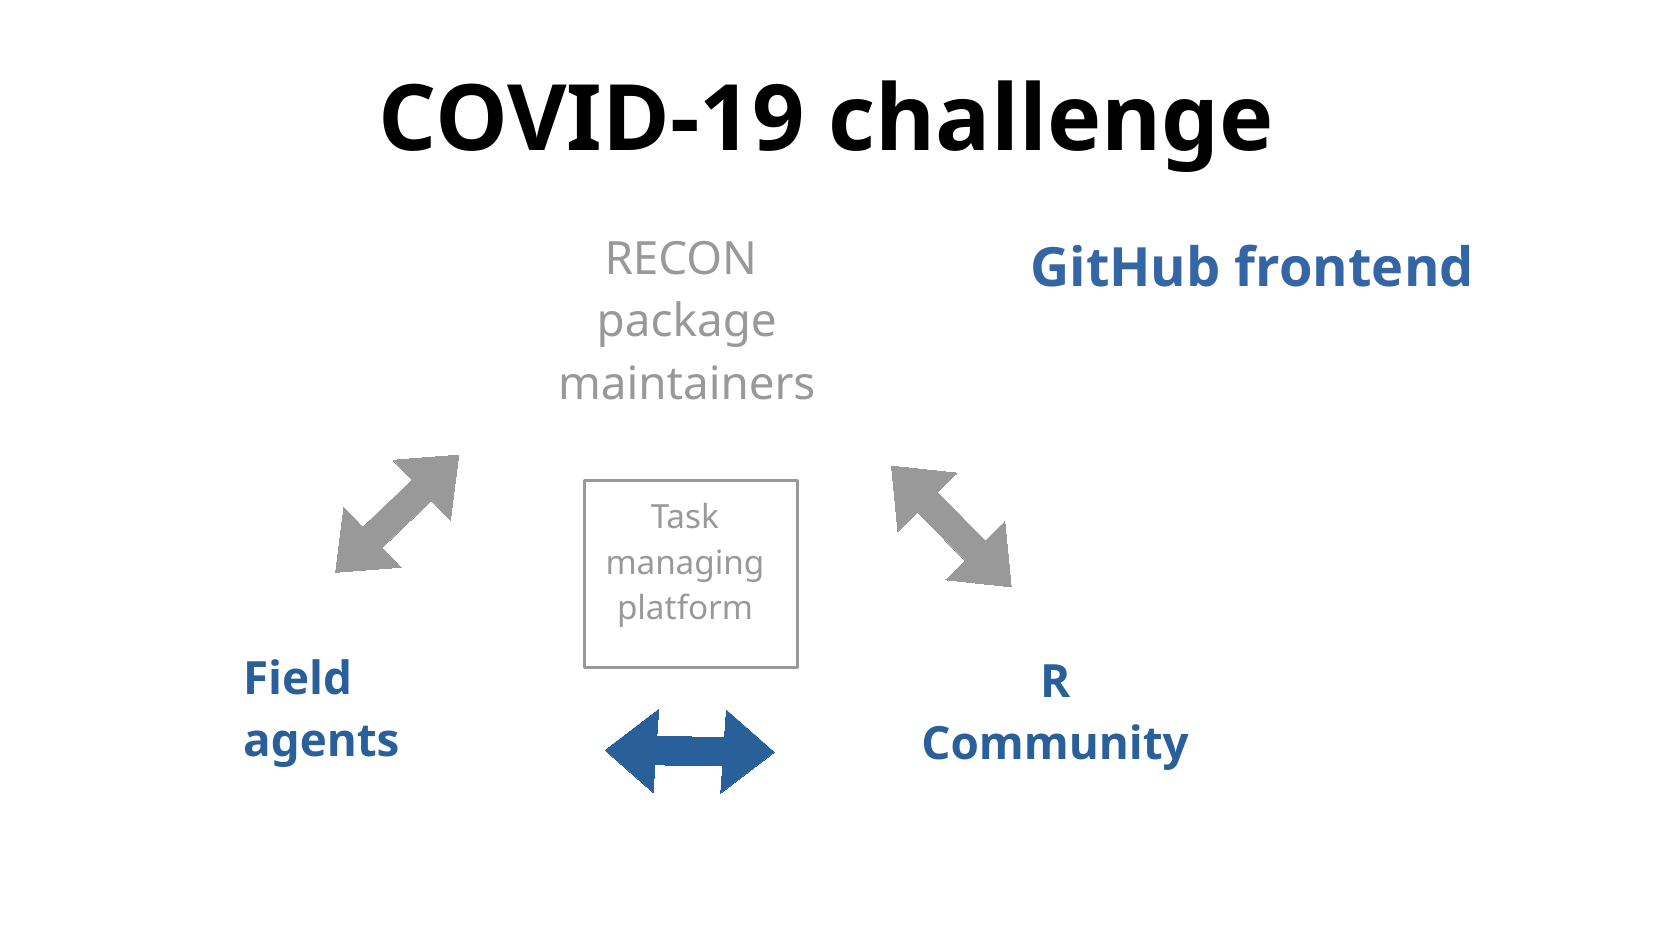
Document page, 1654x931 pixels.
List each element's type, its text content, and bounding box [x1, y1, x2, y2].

text_box [605, 709, 775, 794]
text_box Field agents [228, 637, 438, 804]
text_box [271, 212, 1063, 674]
title COVID-19 challenge [82, 37, 1571, 193]
text_box GitHub frontend [1015, 221, 1654, 650]
text_box R Community [906, 640, 1218, 806]
